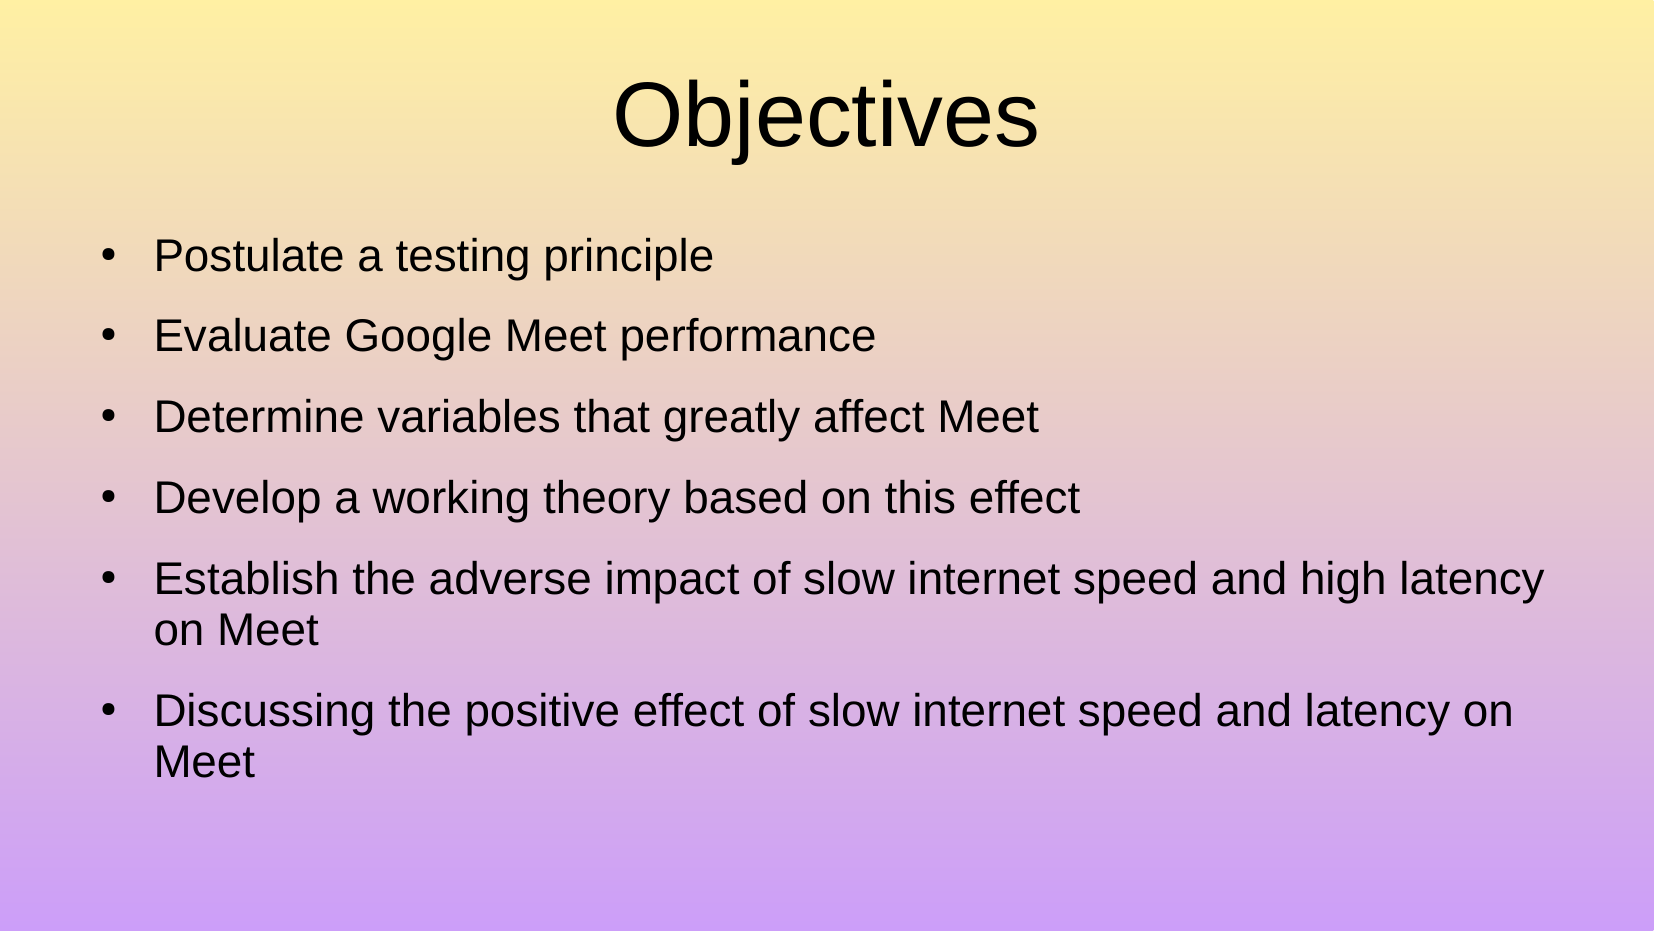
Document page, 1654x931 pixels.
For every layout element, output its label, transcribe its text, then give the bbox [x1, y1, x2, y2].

title Objectives [82, 37, 1571, 193]
list Postulate a testing principle Evaluate Google Meet performance Determine variables that greatly affect Meet Develop a working theory based on this effect Establish the adverse impact of slow internet speed and high latency on Meet Discussing the positive effect of slow internet speed and latency on Meet [82, 229, 1571, 875]
